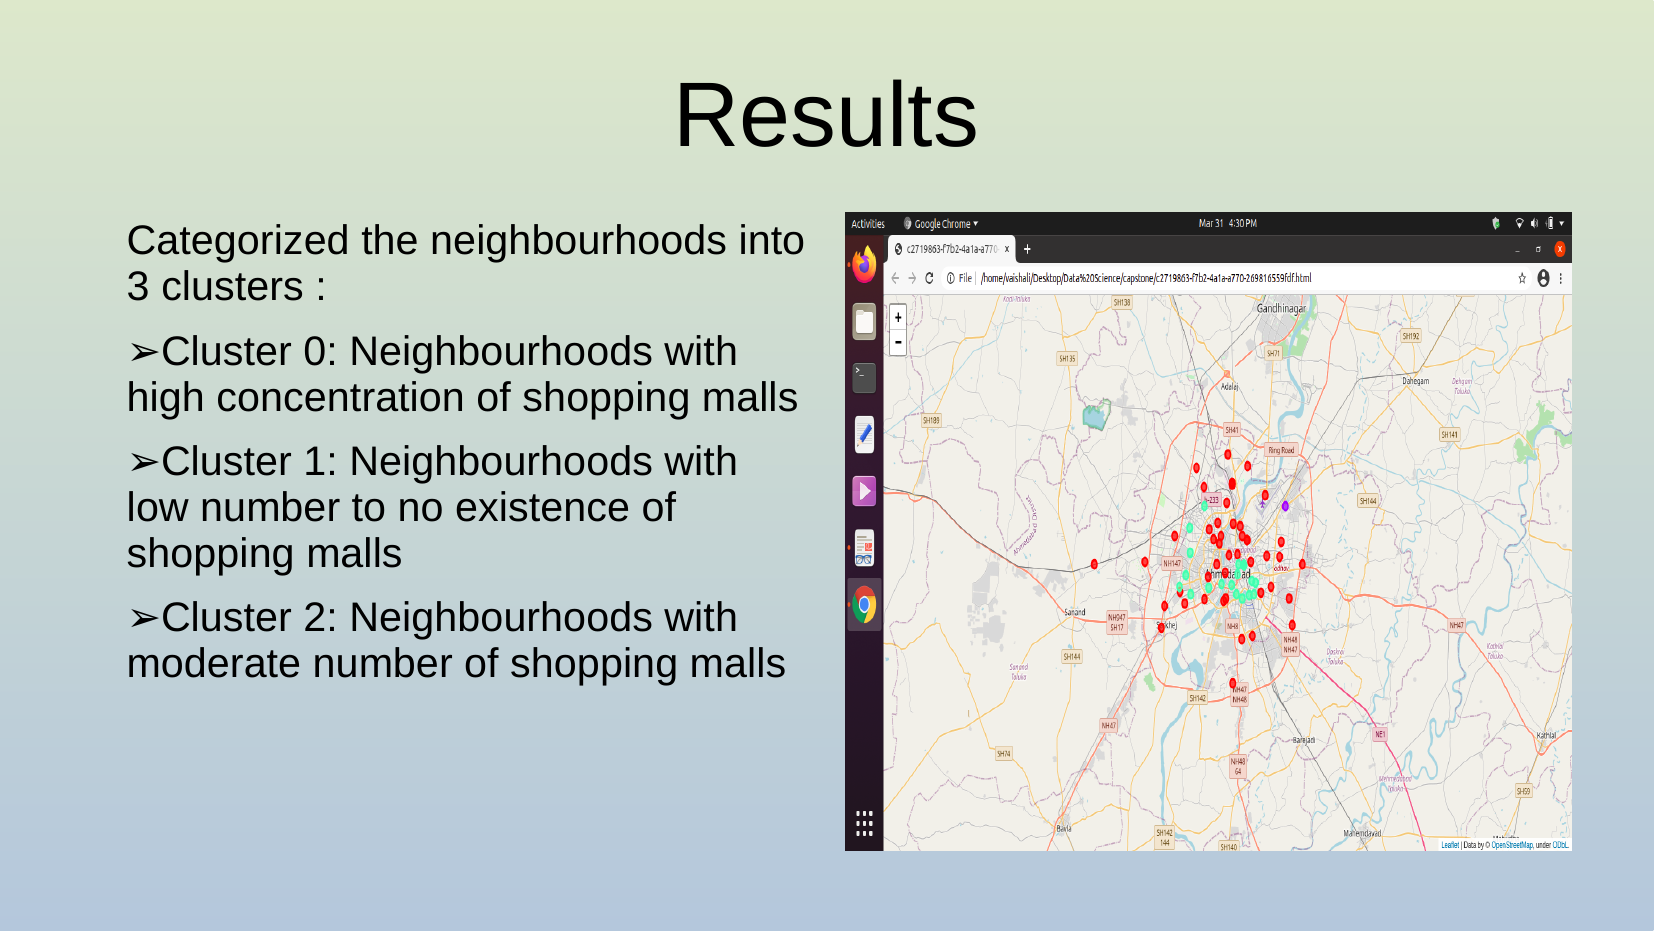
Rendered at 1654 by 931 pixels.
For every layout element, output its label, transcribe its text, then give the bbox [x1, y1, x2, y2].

title Results [82, 37, 1571, 193]
picture [845, 212, 1572, 851]
list Categorized the neighbourhoods into 3 clusters : ➢Cluster 0: Neighbourhoods with high concentration of shopping malls ➢Cluster 1: Neighbourhoods with low number to no existence of shopping malls ➢Cluster 2: Neighbourhoods with moderate number of shopping malls [82, 217, 809, 758]
